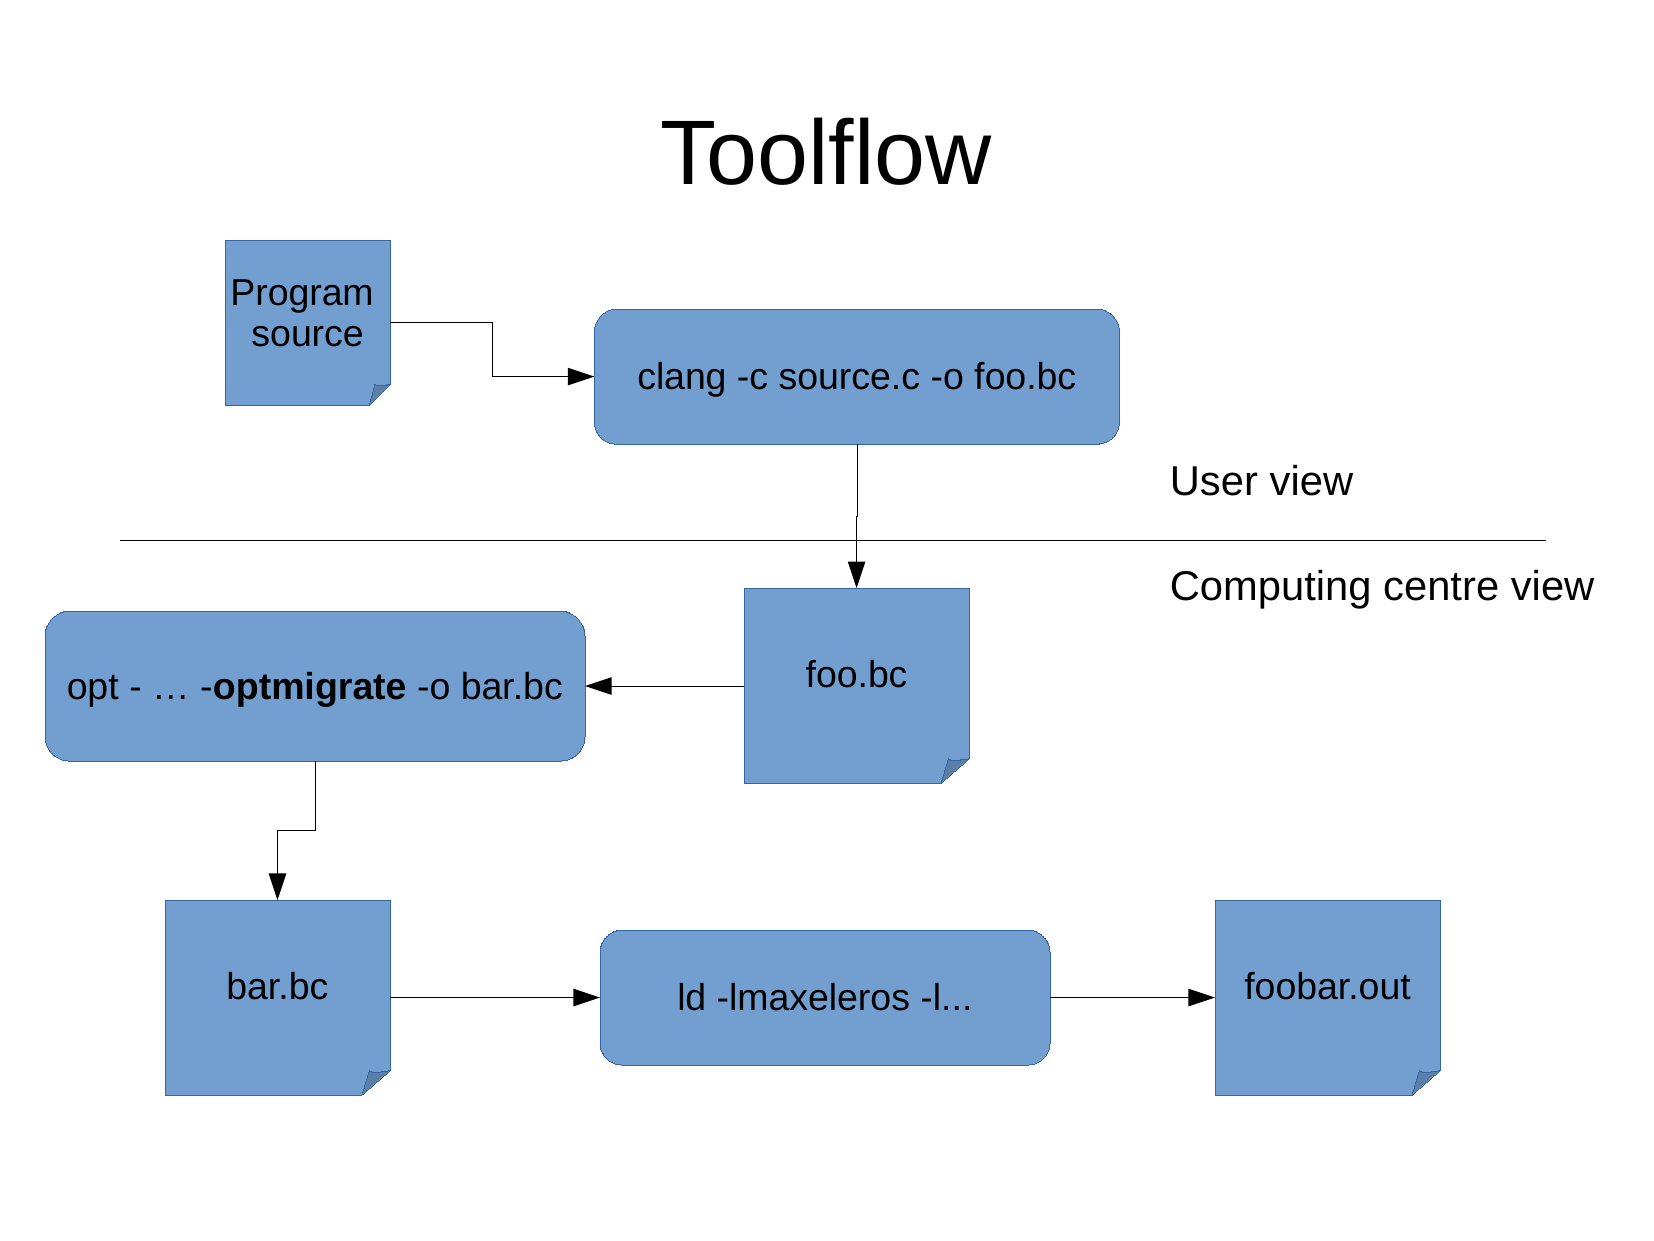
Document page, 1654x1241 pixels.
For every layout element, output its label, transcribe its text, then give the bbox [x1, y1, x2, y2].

text_box foobar.out [1215, 900, 1441, 1096]
text_box User view [1155, 450, 1516, 512]
text_box clang -c source.c -o foo.bc [594, 309, 1120, 445]
title Toolflow [82, 49, 1571, 257]
text_box bar.bc [165, 900, 391, 1096]
text_box Computing centre view [1155, 555, 1610, 617]
text_box opt - … -optmigrate -o bar.bc [45, 611, 586, 762]
text_box foo.bc [744, 588, 970, 784]
text_box ld -lmaxeleros -l... [600, 930, 1051, 1066]
text_box Program source [225, 240, 391, 406]
